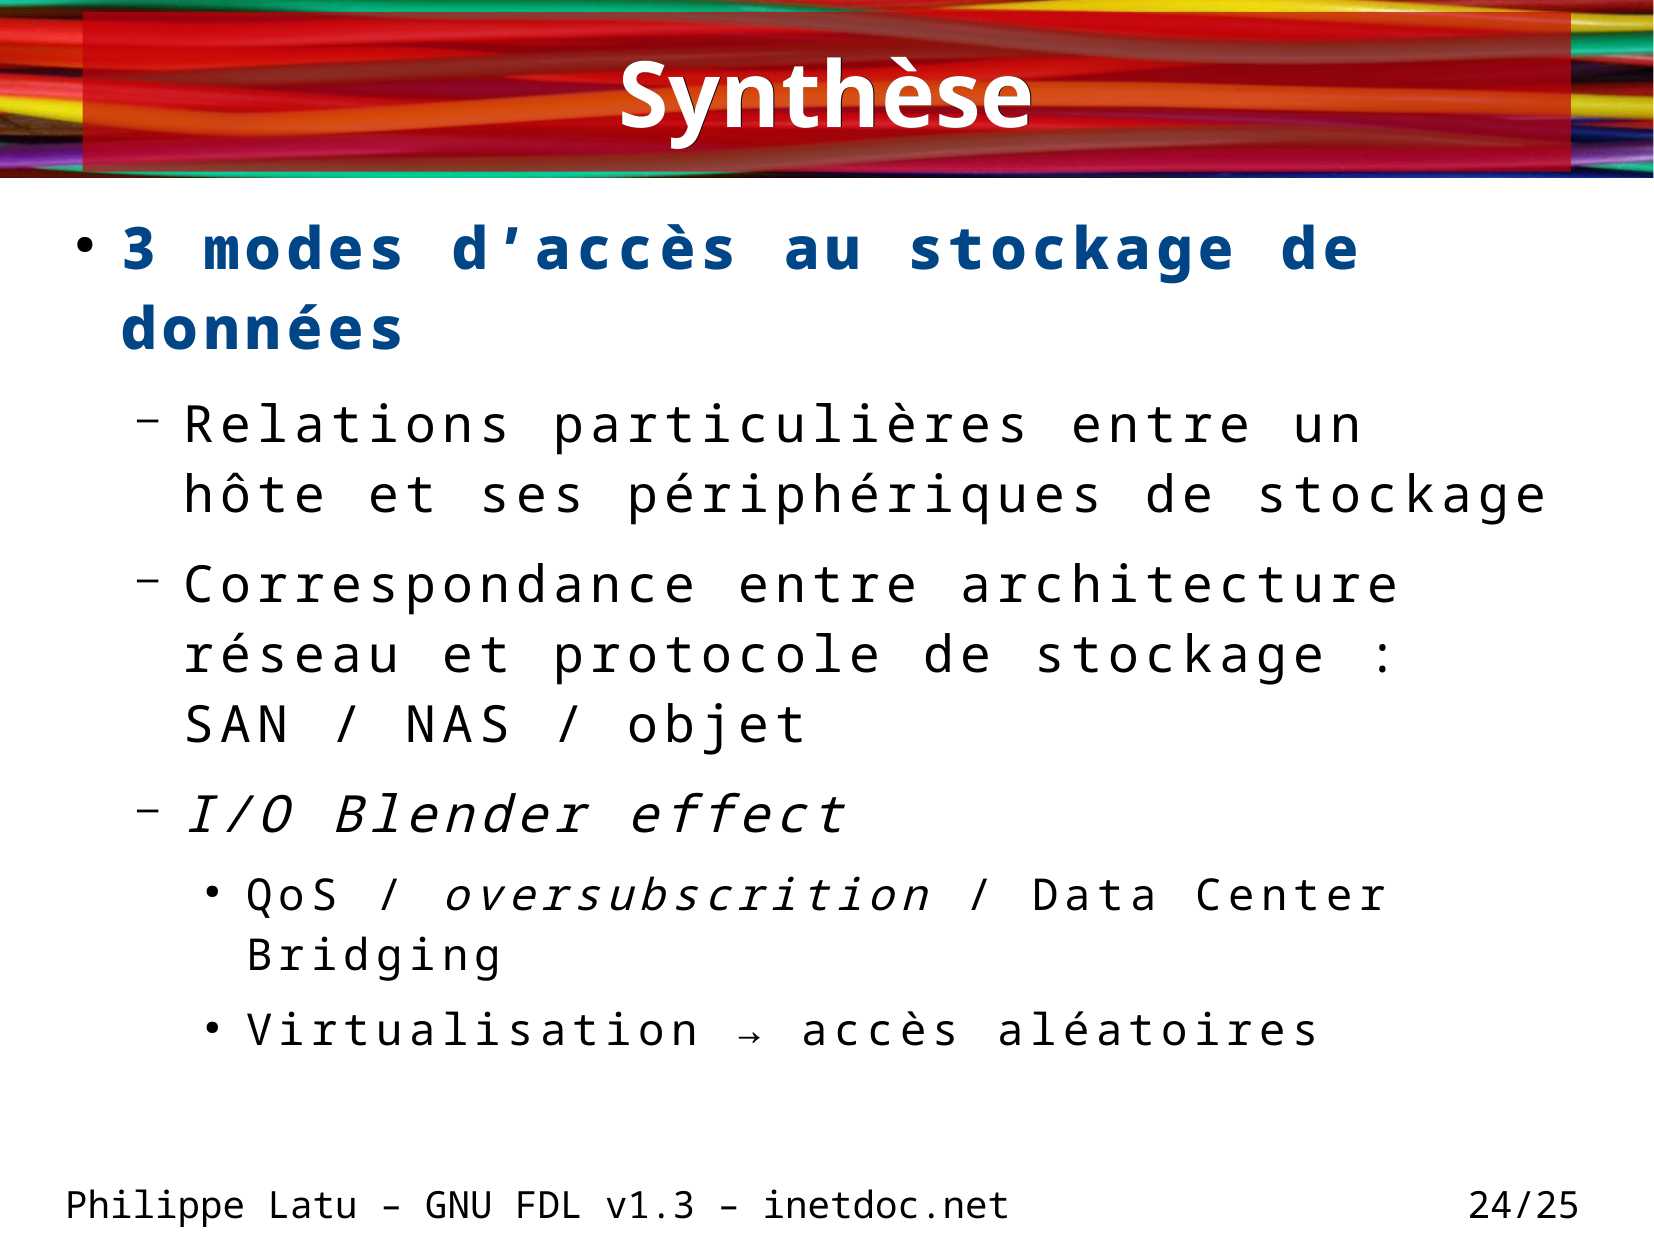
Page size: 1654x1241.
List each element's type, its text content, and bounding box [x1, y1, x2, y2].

title Synthèse [82, 11, 1571, 172]
list 3 modes d’accès au stockage de données Relations particulières entre un hôte et ses périphériques de stockage Correspondance entre architecture réseau et protocole de stockage : SAN / NAS / objet I/O Blender effect QoS / oversubscrition / Data Center Bridging Virtualisation → accès aléatoires [59, 206, 1548, 1099]
text_box Philippe Latu – GNU FDL v1.3 – inetdoc.net <numéro>/25 [59, 1133, 1595, 1237]
picture [0, 0, 1654, 178]
